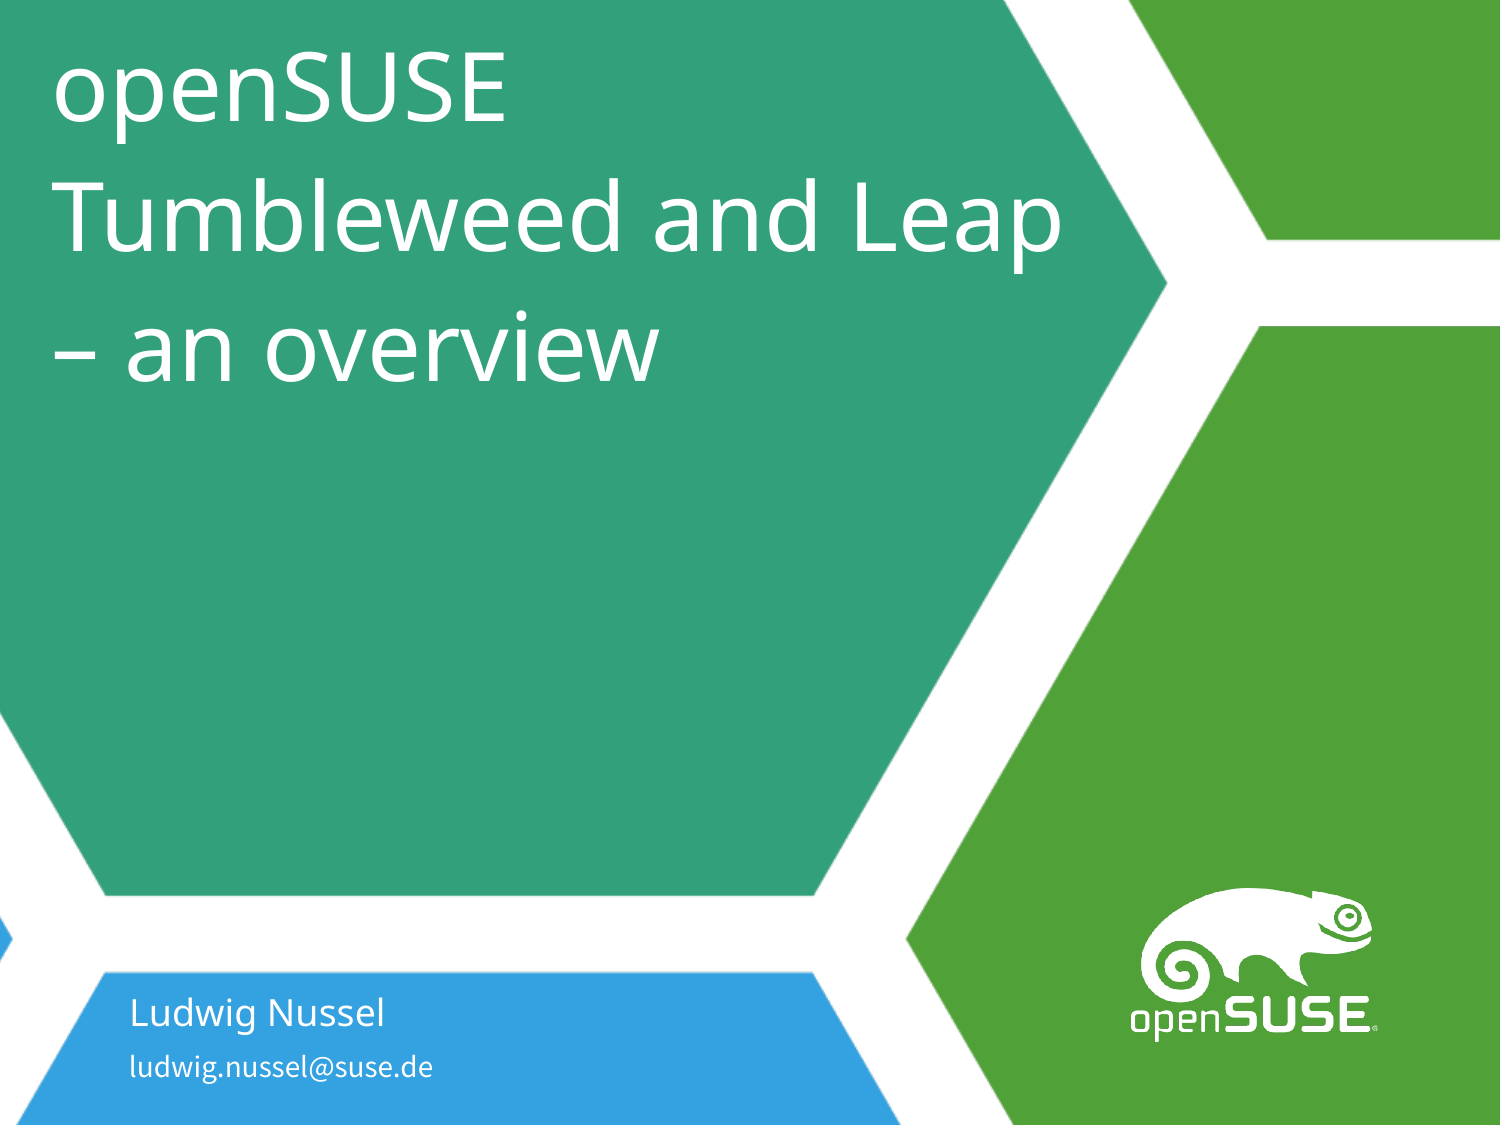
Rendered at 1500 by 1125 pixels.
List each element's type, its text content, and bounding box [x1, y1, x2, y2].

list Ludwig Nussel ludwig.nussel@suse.de [126, 986, 751, 1125]
picture [0, 0, 1500, 1125]
title openSUSE Tumbleweed and Leap – an overview [51, 136, 1101, 410]
